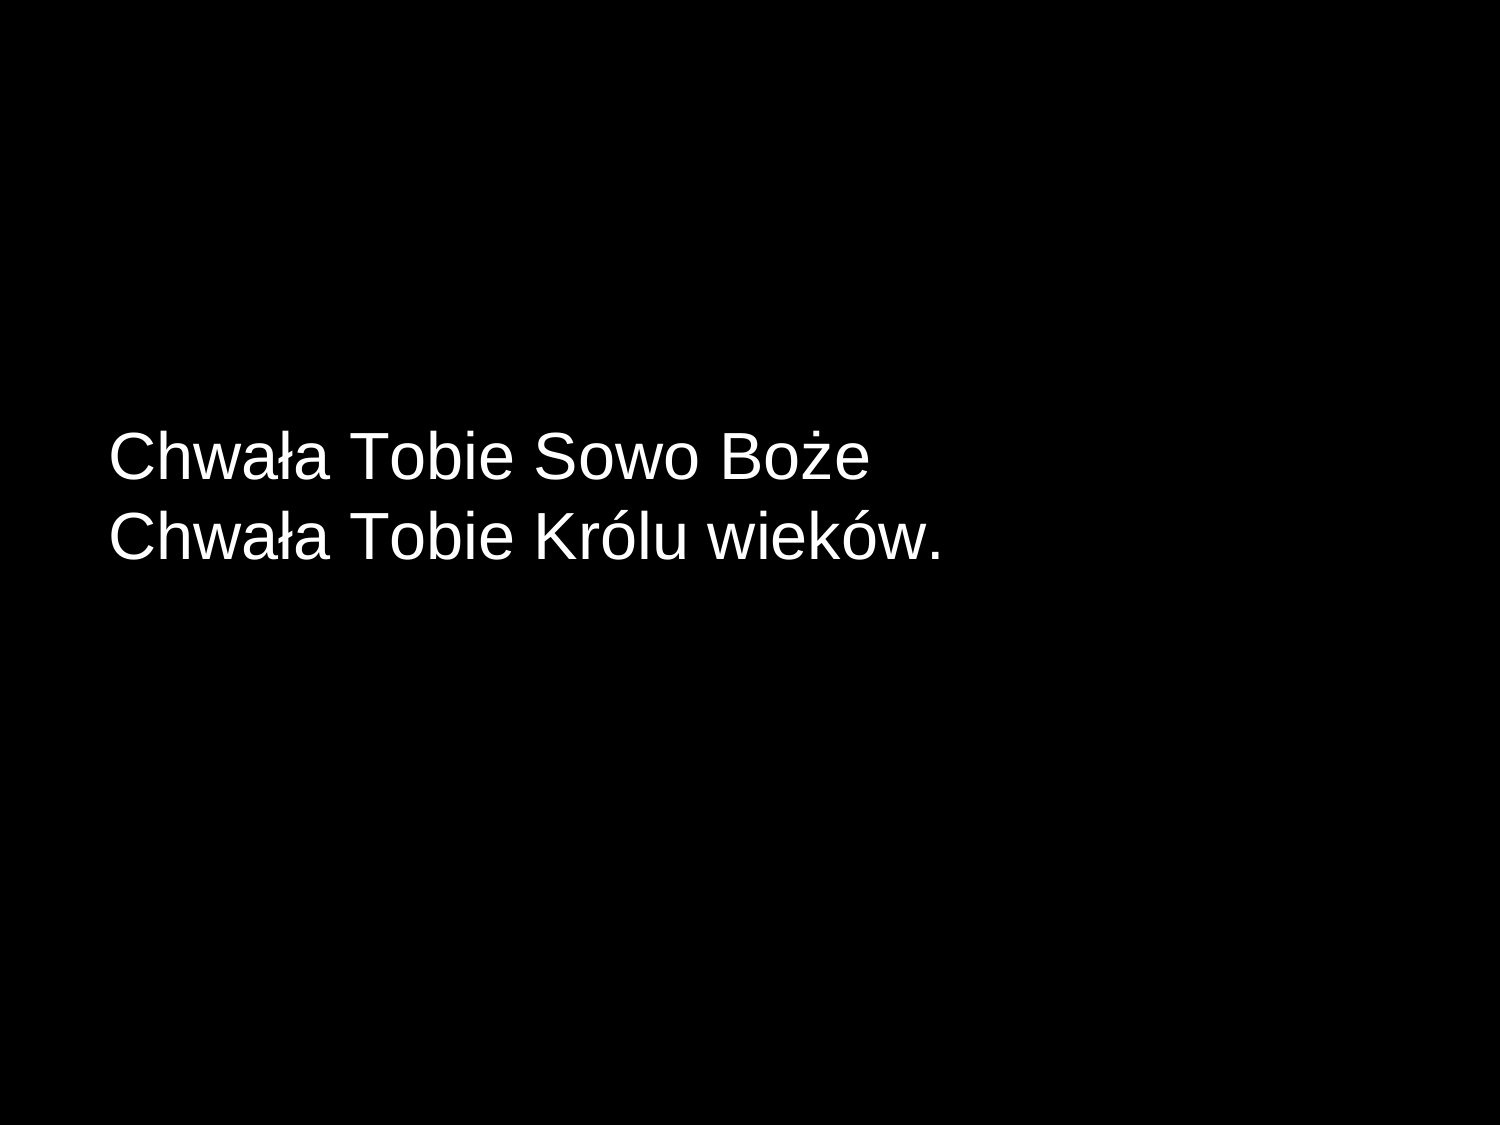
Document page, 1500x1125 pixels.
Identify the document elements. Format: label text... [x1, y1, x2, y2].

text_box Chwała Tobie Sowo Boże Chwała Tobie Królu wieków. [93, 405, 1465, 581]
